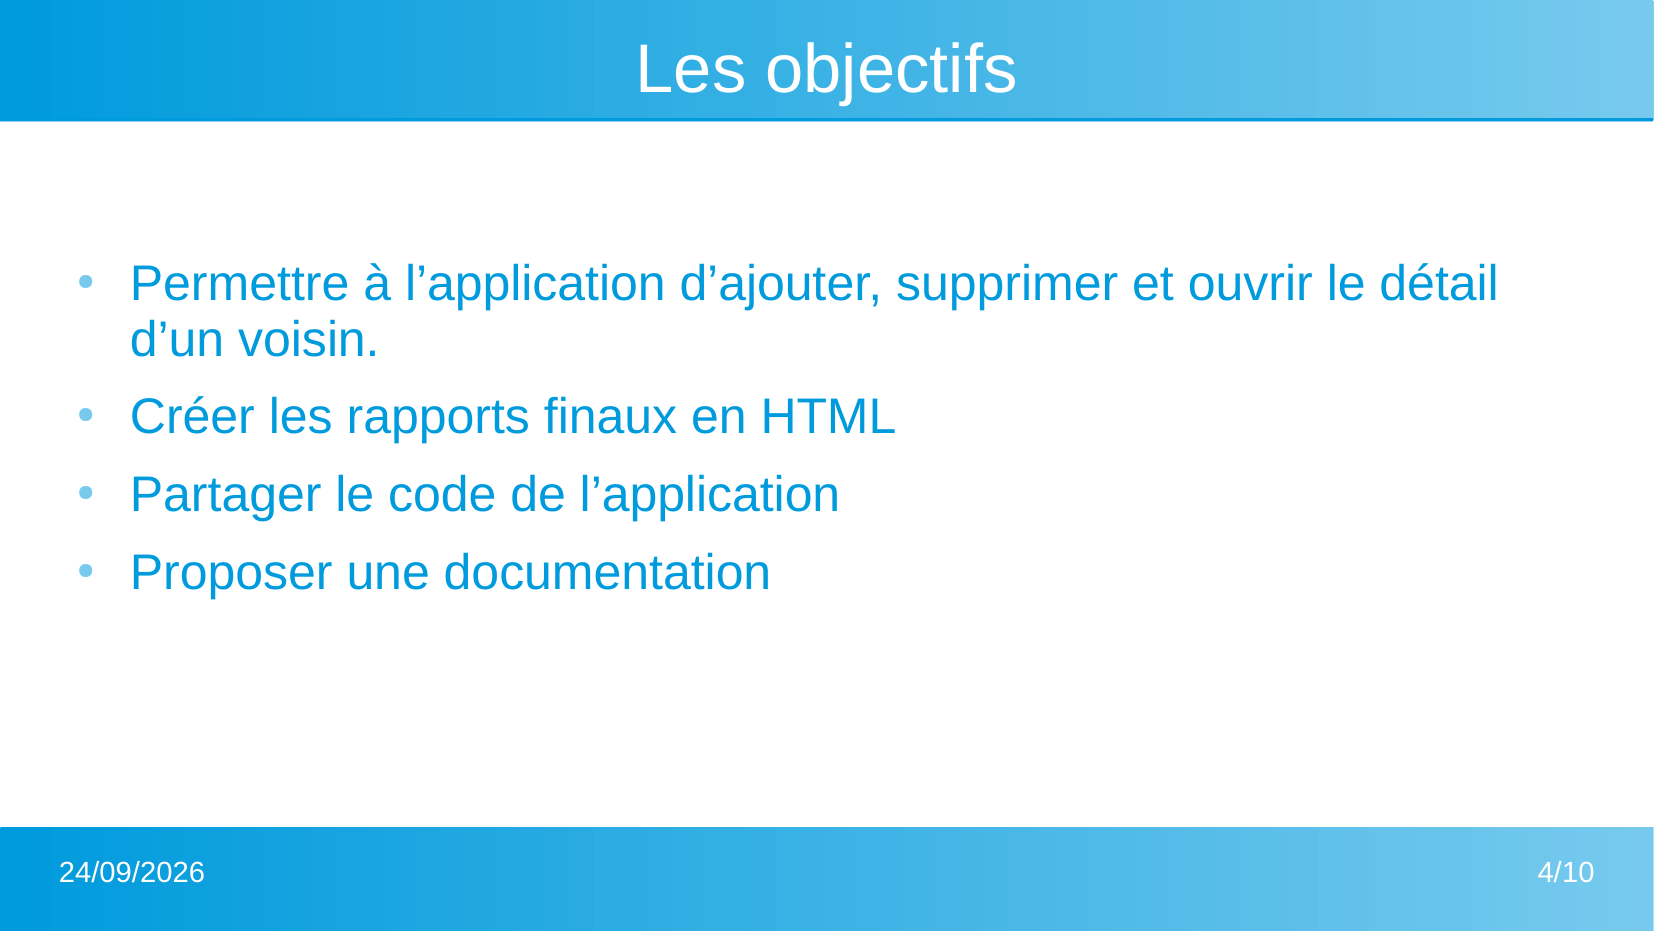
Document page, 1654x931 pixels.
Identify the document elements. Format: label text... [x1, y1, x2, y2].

title Les objectifs [59, 29, 1595, 108]
list Permettre à l’application d’ajouter, supprimer et ouvrir le détail d’un voisin. Créer les rapports finaux en HTML Partager le code de l’application Proposer une documentation [59, 177, 1595, 768]
